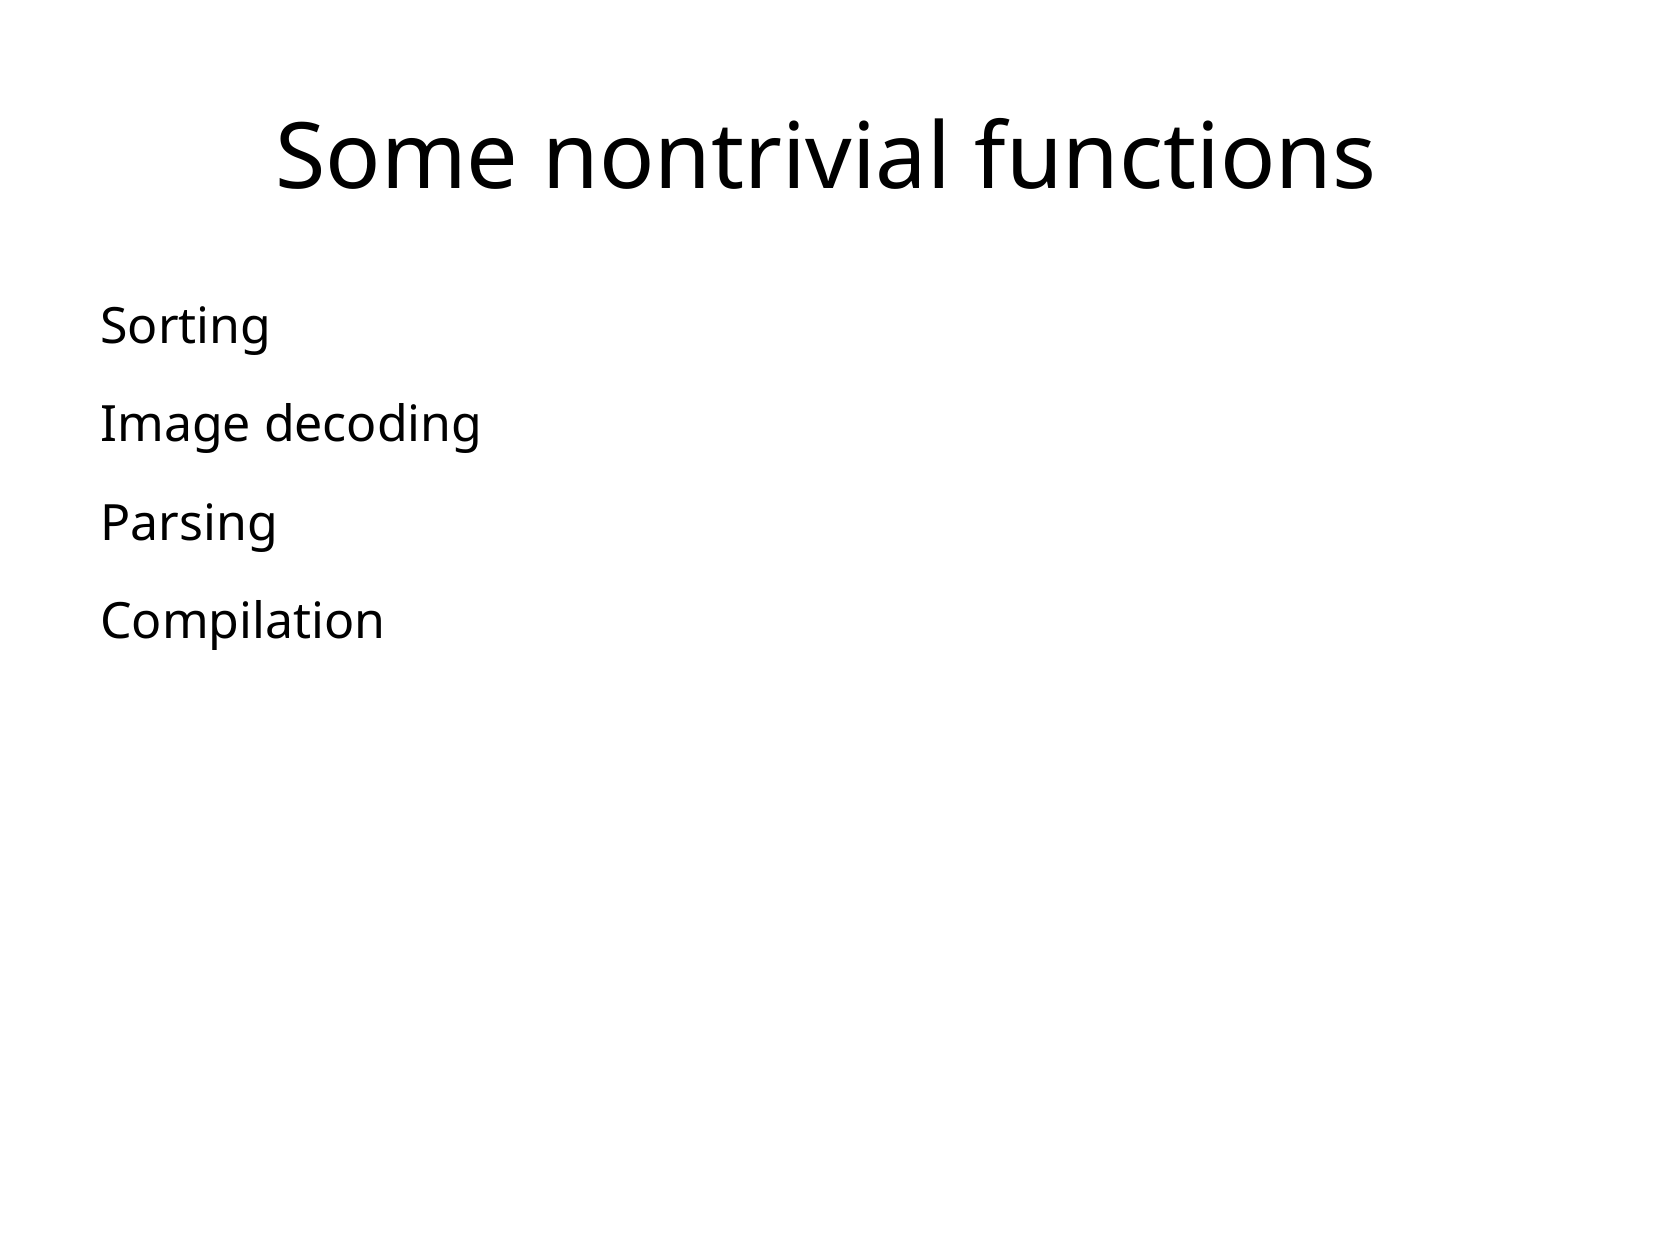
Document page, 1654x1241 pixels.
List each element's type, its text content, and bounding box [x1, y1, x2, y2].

title Some nontrivial functions [82, 56, 1571, 250]
list Sorting Image decoding Parsing Compilation [82, 290, 1571, 1094]
